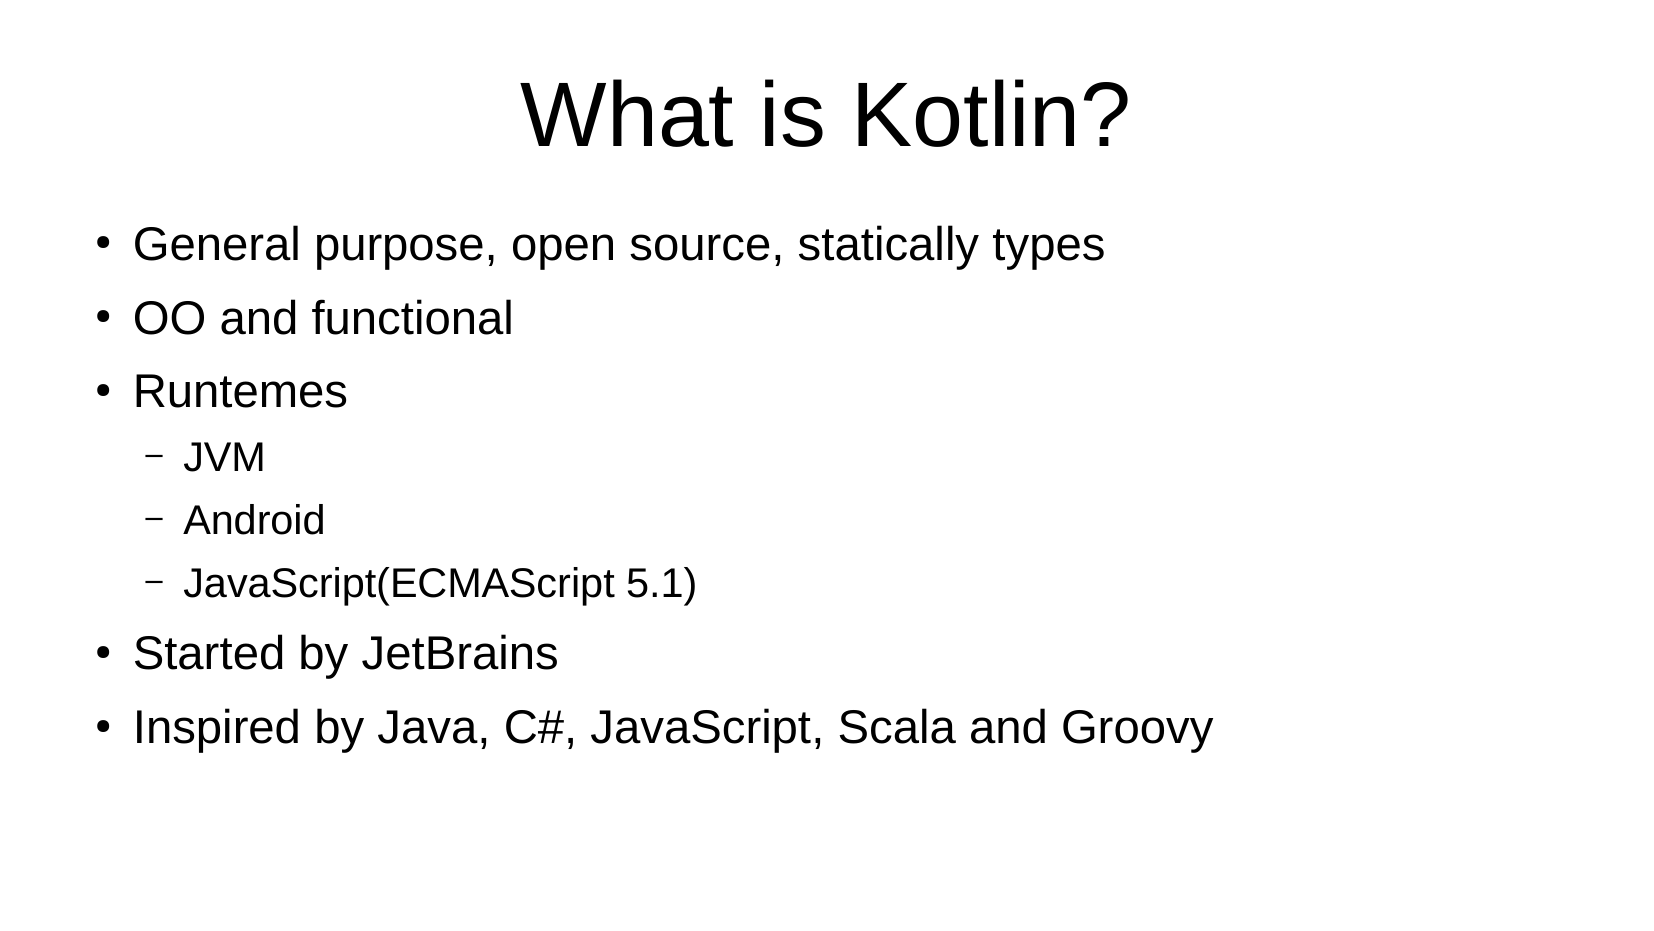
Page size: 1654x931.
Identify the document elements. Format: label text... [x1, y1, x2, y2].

list General purpose, open source, statically types OO and functional Runtemes JVM Android JavaScript(ECMAScript 5.1) Started by JetBrains Inspired by Java, C#, JavaScript, Scala and Groovy [82, 217, 1571, 758]
title What is Kotlin? [82, 37, 1571, 193]
